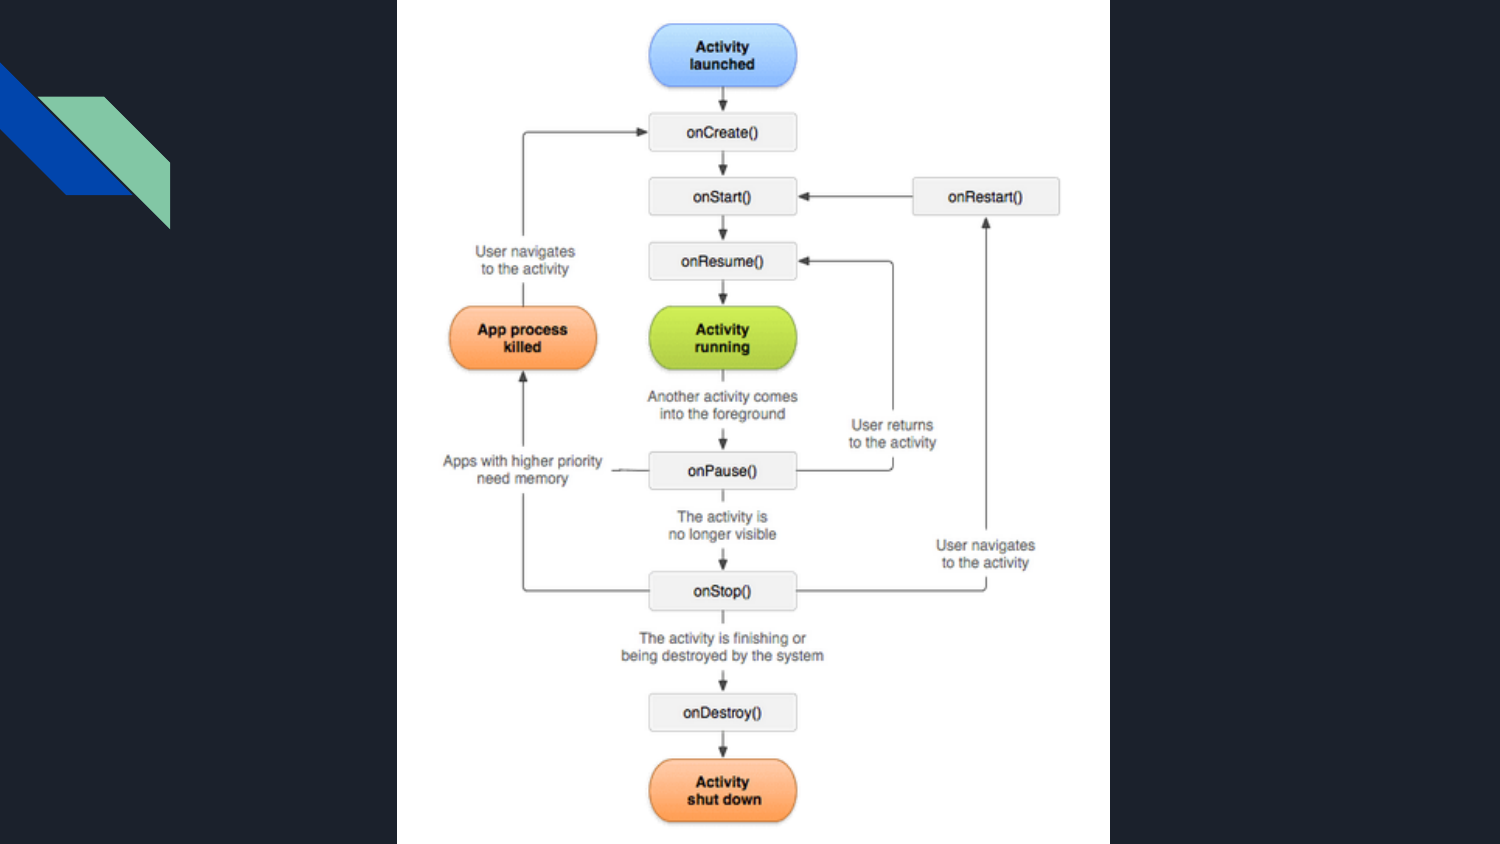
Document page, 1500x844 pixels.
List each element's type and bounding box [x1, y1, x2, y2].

picture [397, 0, 1110, 844]
